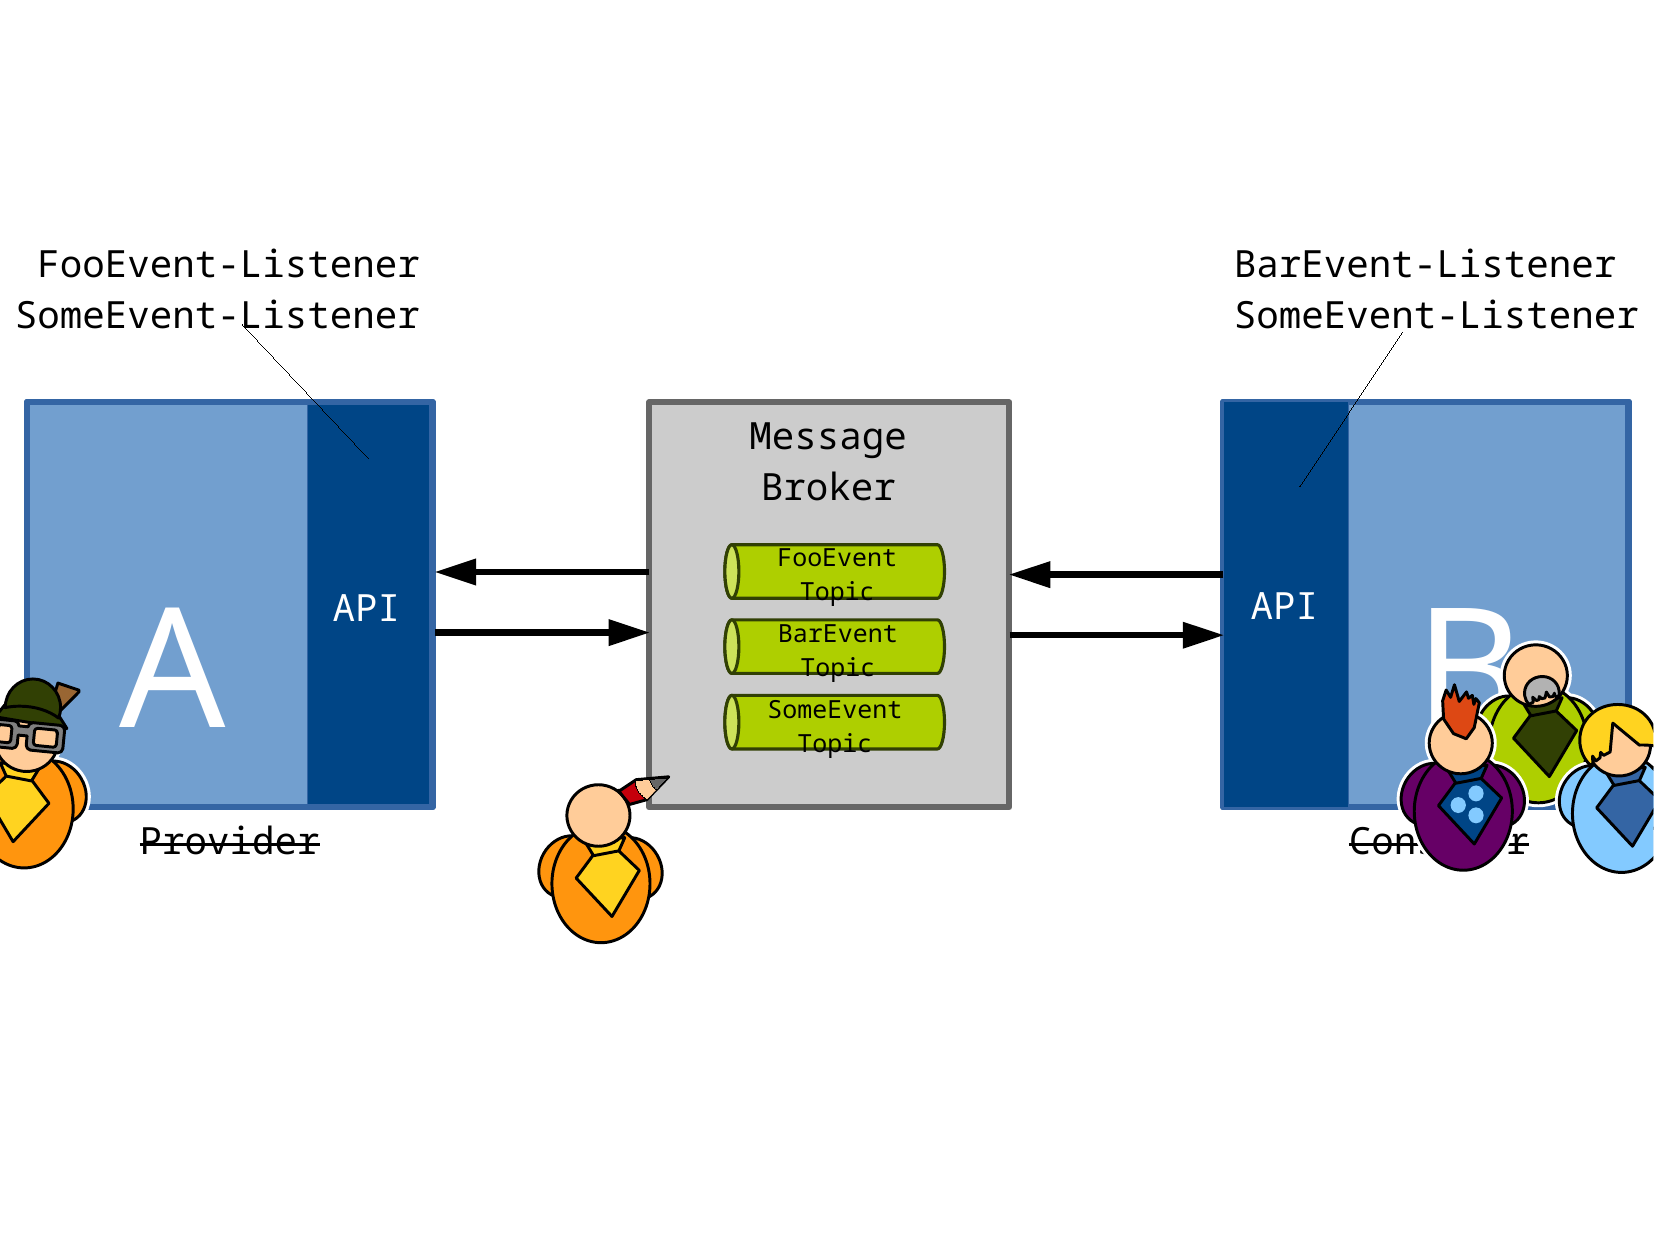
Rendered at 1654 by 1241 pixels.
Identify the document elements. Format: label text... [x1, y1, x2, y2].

text_box API [724, 619, 739, 674]
text_box BarEvent-Listener SomeEvent-Listener [1218, 230, 1654, 333]
text_box [0, 405, 429, 868]
text_box Message Broker [734, 402, 922, 505]
text_box BarEvent Topic [763, 608, 913, 682]
text_box B [1401, 541, 1546, 751]
text_box API [724, 695, 739, 749]
text_box Consumer [1334, 807, 1443, 866]
text_box [538, 402, 1010, 943]
text_box [1223, 401, 1654, 873]
text_box Provider [124, 807, 335, 866]
text_box FooEvent-Listener SomeEvent-Listener [0, 230, 435, 333]
text_box API [318, 574, 416, 633]
text_box A [104, 541, 251, 751]
text_box Consumer [1484, 807, 1544, 866]
text_box SomeEvent Topic [752, 684, 918, 757]
text_box FooEvent Topic [762, 532, 913, 606]
text_box API [724, 544, 739, 599]
text_box API [1235, 572, 1333, 631]
